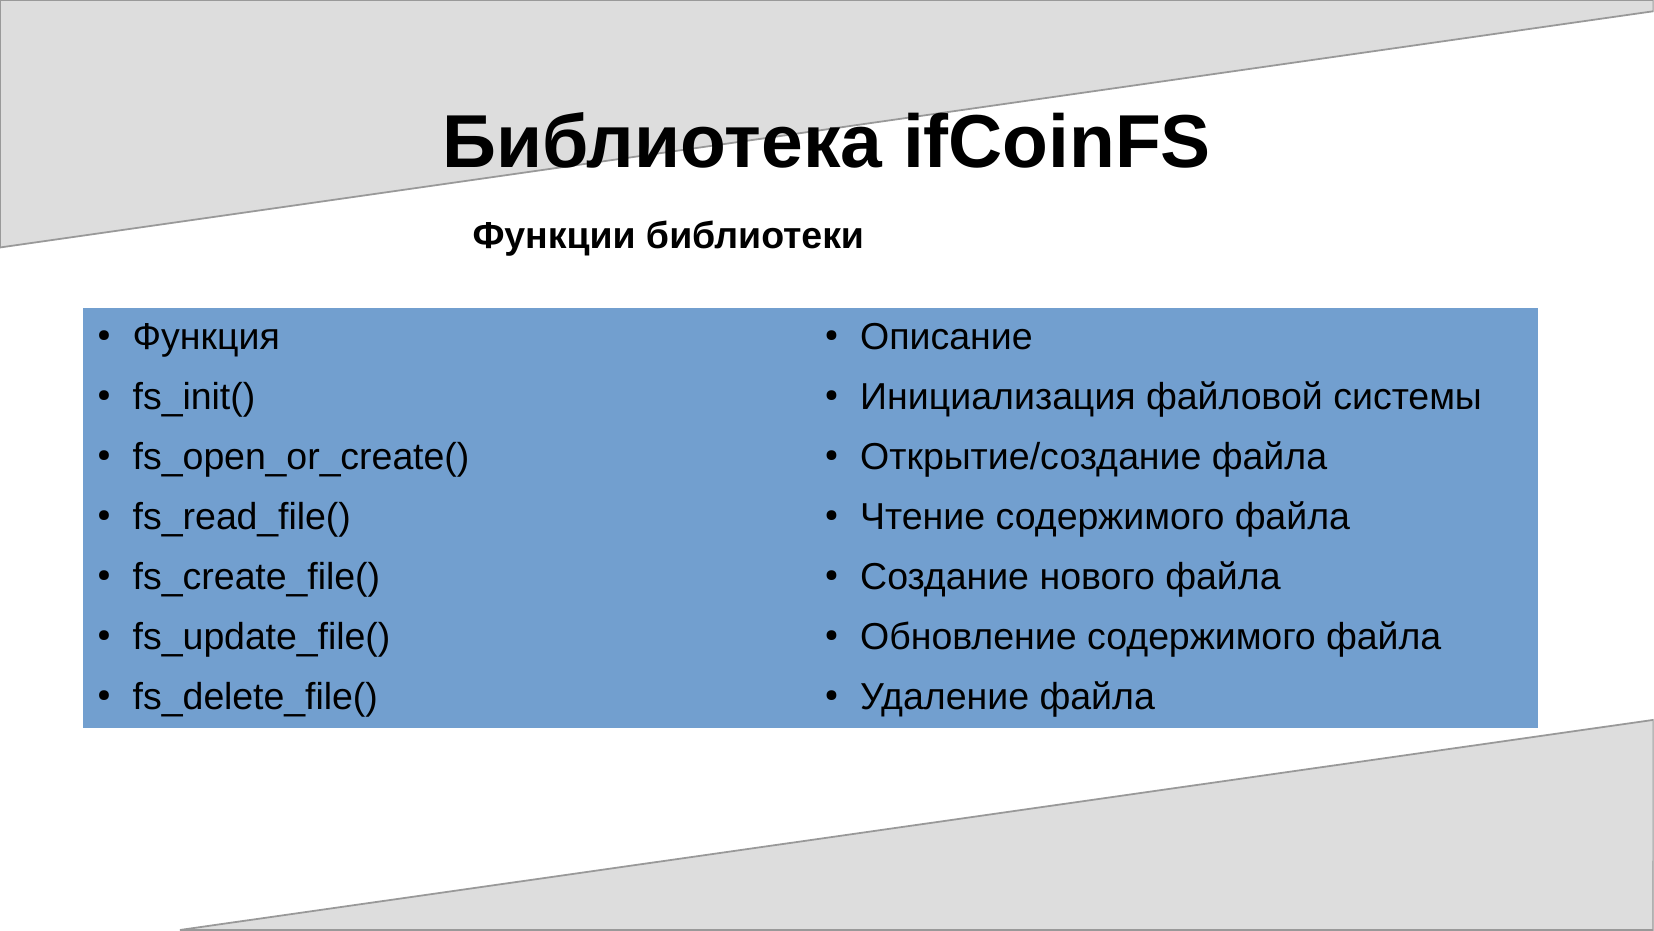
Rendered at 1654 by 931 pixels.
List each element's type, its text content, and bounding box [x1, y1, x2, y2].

table_cell Обновление содержимого файла [810, 608, 1538, 668]
table_cell fs_read_file() [83, 488, 458, 548]
table_cell fs_delete_file() [83, 668, 810, 728]
text_box Функции библиотеки [458, 204, 1010, 564]
text_box Библиотека ifCoinFS [88, 58, 1566, 216]
table_cell Чтение содержимого файла [1010, 488, 1538, 548]
table_cell fs_init() [83, 368, 458, 428]
table_cell Открытие/создание файла [1010, 428, 1538, 488]
table_header Функция [83, 308, 458, 368]
table_cell Создание нового файла [810, 548, 1538, 608]
table_cell Удаление файла [810, 668, 1538, 728]
table_cell Инициализация файловой системы [1010, 368, 1538, 428]
table_cell fs_create_file() [83, 548, 810, 608]
table_cell fs_open_or_create() [83, 428, 458, 488]
table_cell fs_update_file() [83, 608, 810, 668]
table_header Описание [1010, 308, 1538, 368]
